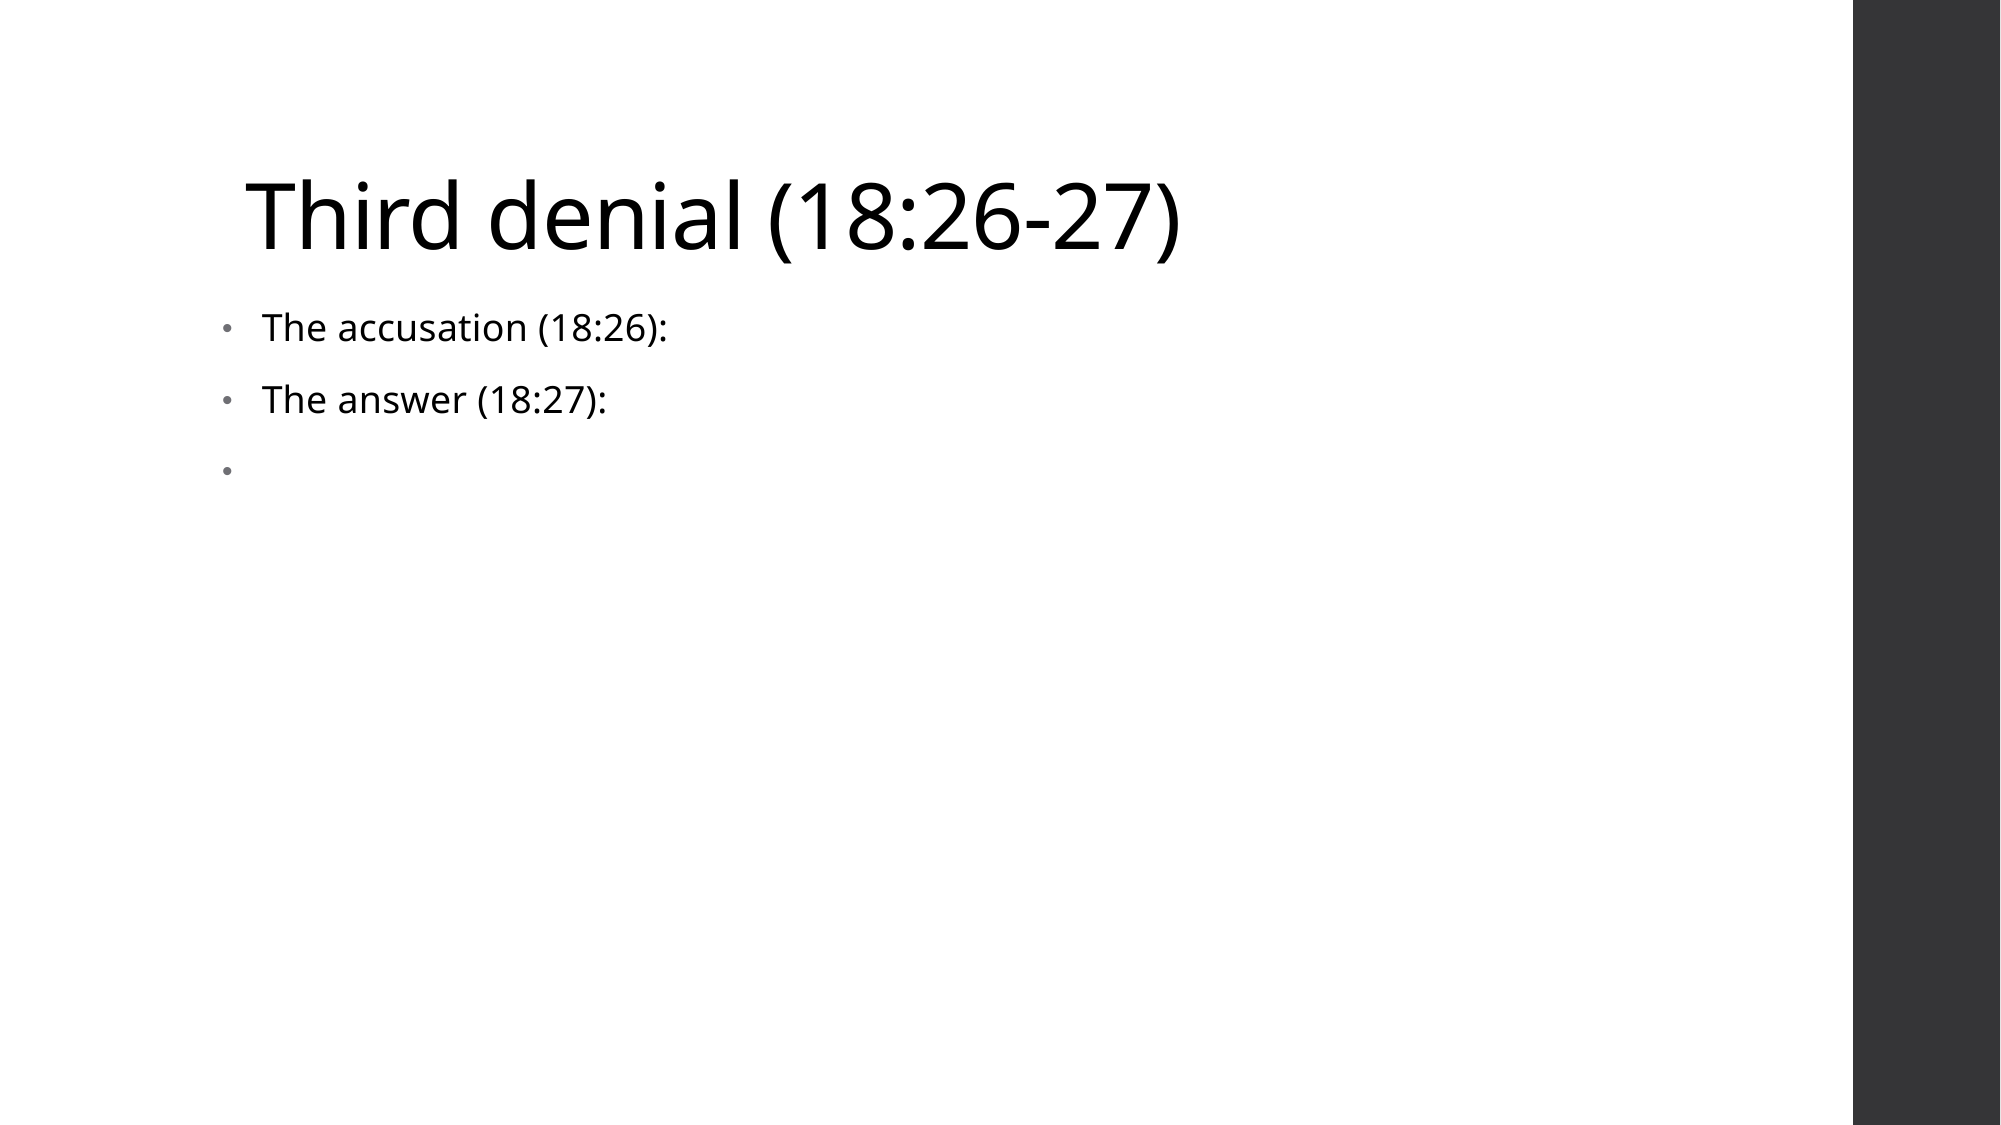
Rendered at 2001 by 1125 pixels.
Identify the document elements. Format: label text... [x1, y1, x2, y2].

title Third denial (18:26-27) [206, 60, 1797, 278]
list The accusation (18:26): The answer (18:27): [206, 299, 1617, 1014]
